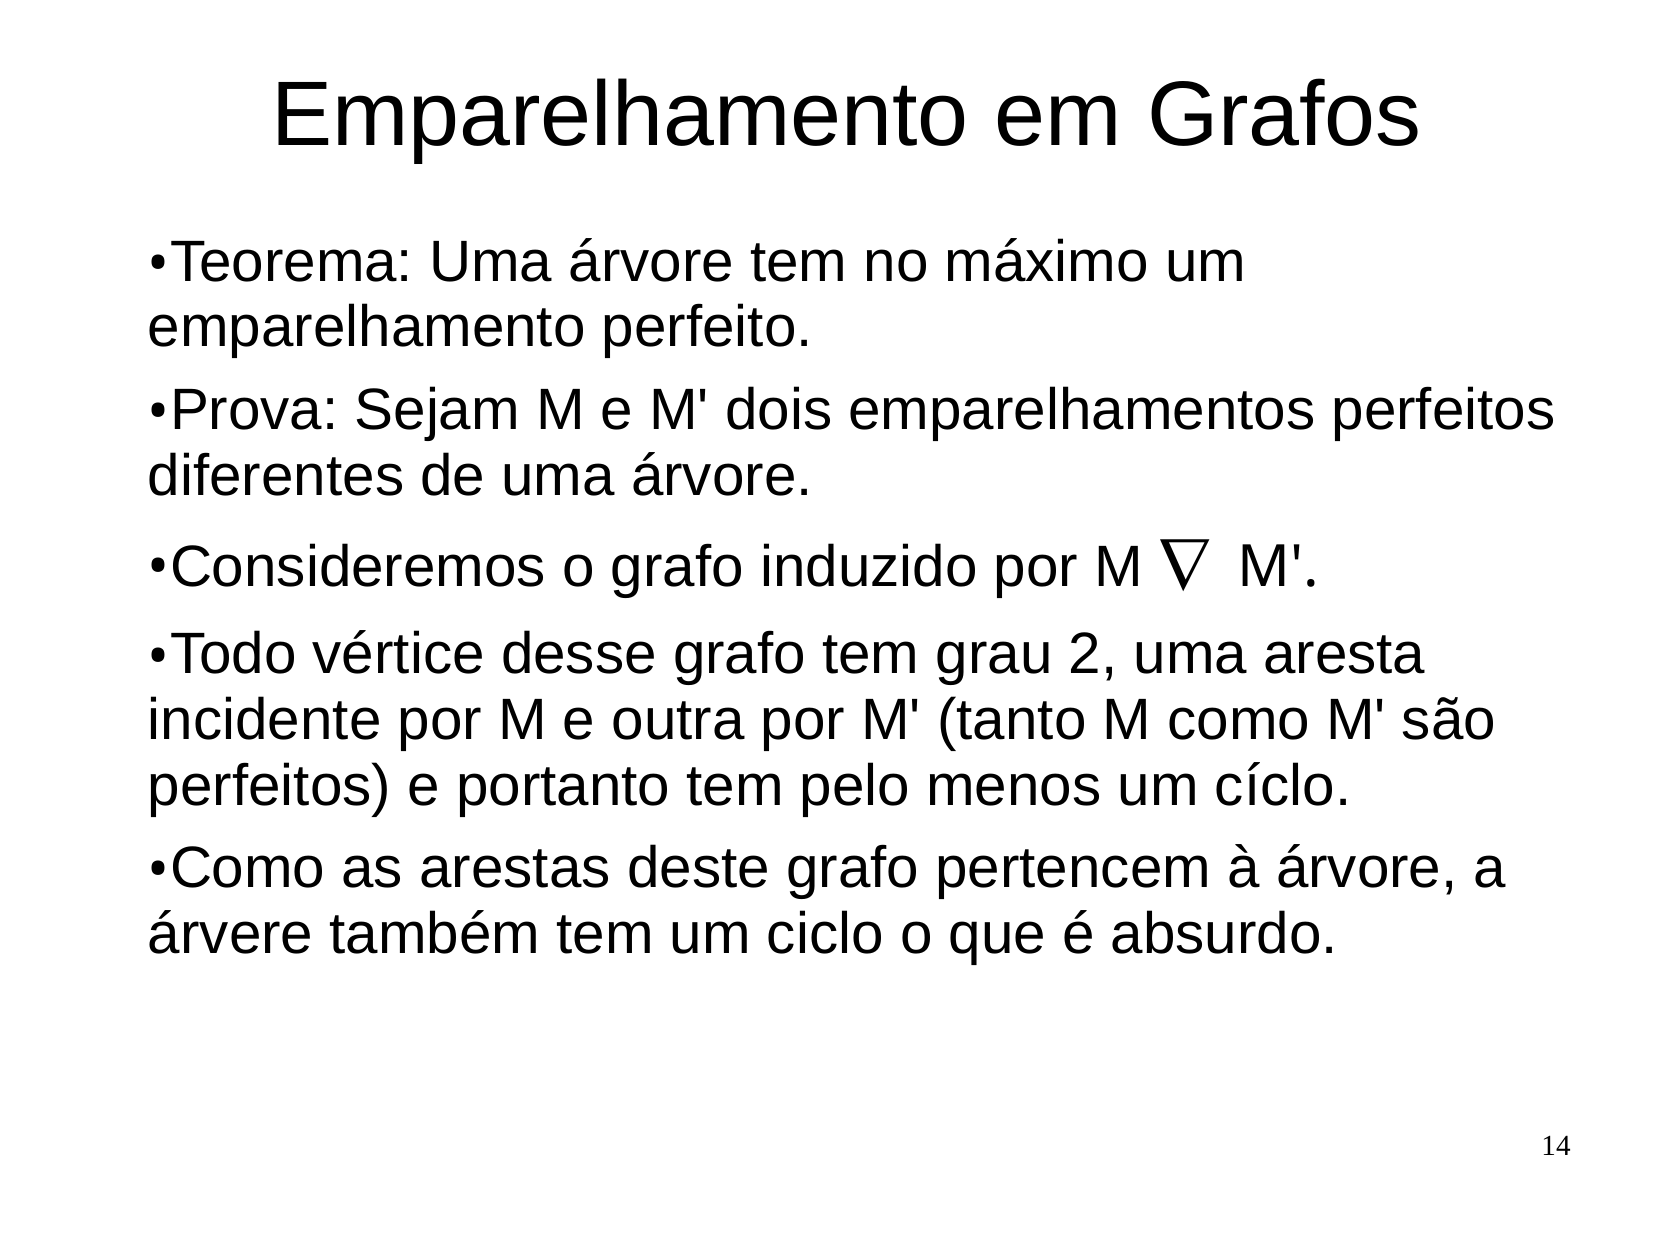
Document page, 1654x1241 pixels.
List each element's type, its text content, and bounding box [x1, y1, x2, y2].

title Emparelhamento em Grafos [261, 0, 1433, 227]
list Teorema: Uma árvore tem no máximo um emparelhamento perfeito. Prova: Sejam M e M' dois emparelhamentos perfeitos diferentes de uma árvore. Consideremos o grafo induzido por M M'. Todo vértice desse grafo tem grau 2, uma aresta incidente por M e outra por M' (tanto M como M' são perfeitos) e portanto tem pelo menos um cíclo. Como as arestas deste grafo pertencem à árvore, a árvere também tem um ciclo o que é absurdo. [147, 227, 1595, 1174]
